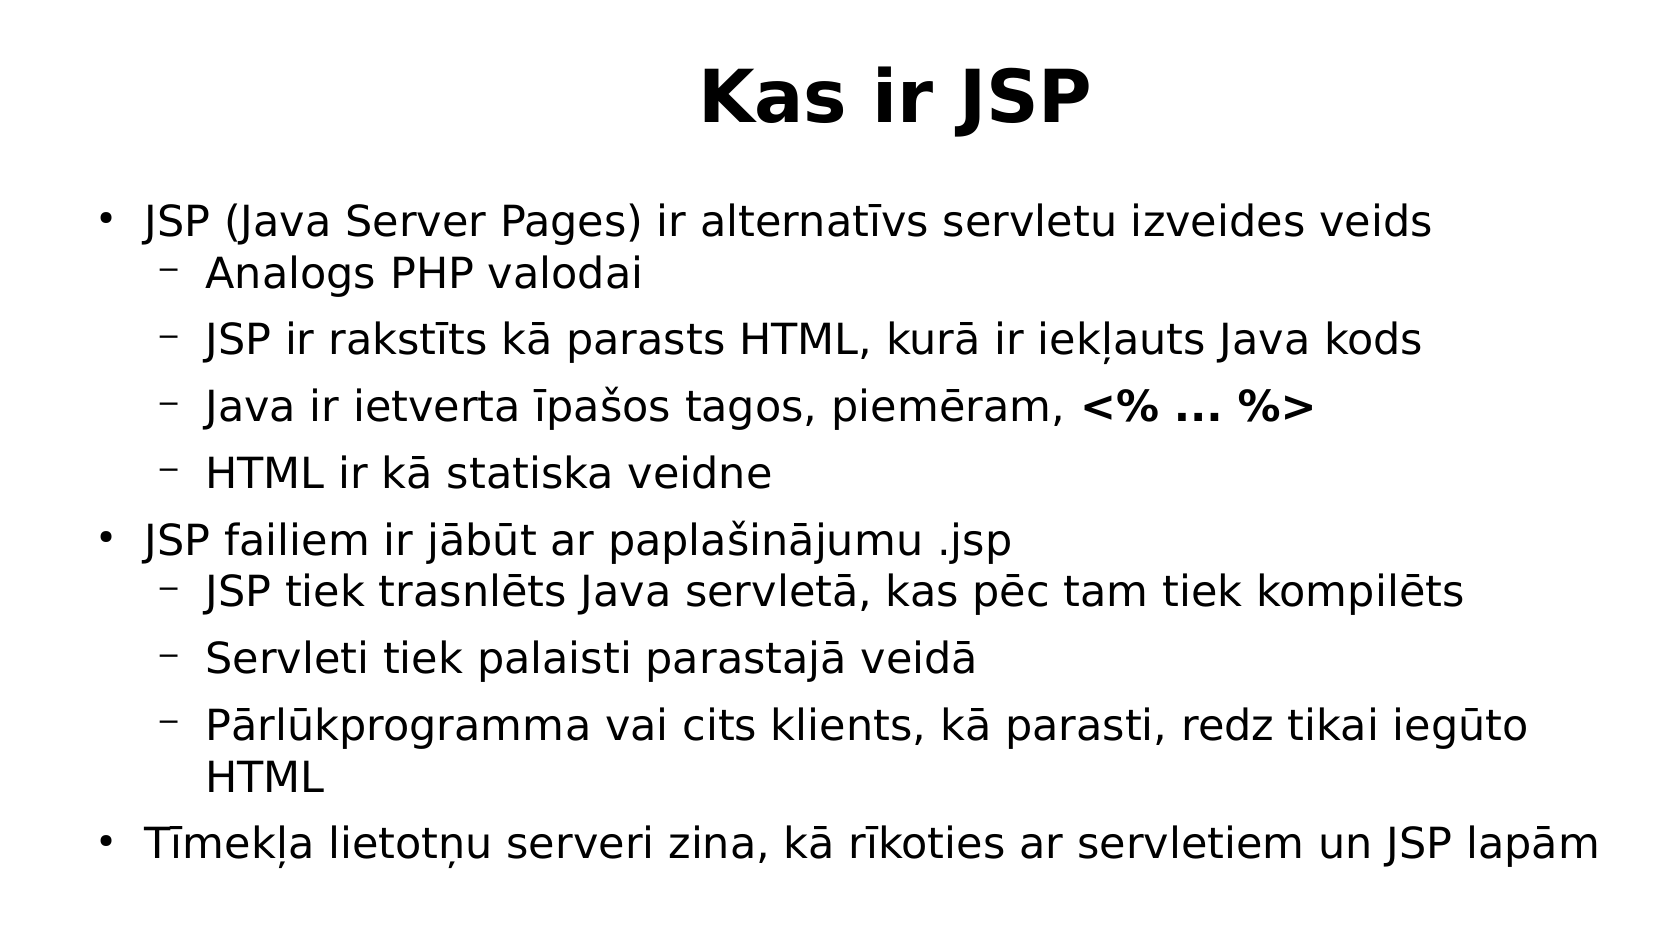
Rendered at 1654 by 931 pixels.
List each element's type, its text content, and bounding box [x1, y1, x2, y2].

list JSP (Java Server Pages) ir alternatīvs servletu izveides veids Analogs PHP valodai JSP ir rakstīts kā parasts HTML, kurā ir iekļauts Java kods Java ir ietverta īpašos tagos, piemēram, <% ... %> HTML ir kā statiska veidne JSP failiem ir jābūt ar paplašinājumu .jsp JSP tiek trasnlēts Java servletā, kas pēc tam tiek kompilēts Servleti tiek palaisti parastajā veidā Pārlūkprogramma vai cits klients, kā parasti, redz tikai iegūto HTML Tīmekļa lietotņu serveri zina, kā rīkoties ar servletiem un JSP lapām [68, 185, 1620, 899]
title Kas ir JSP [220, 31, 1571, 145]
